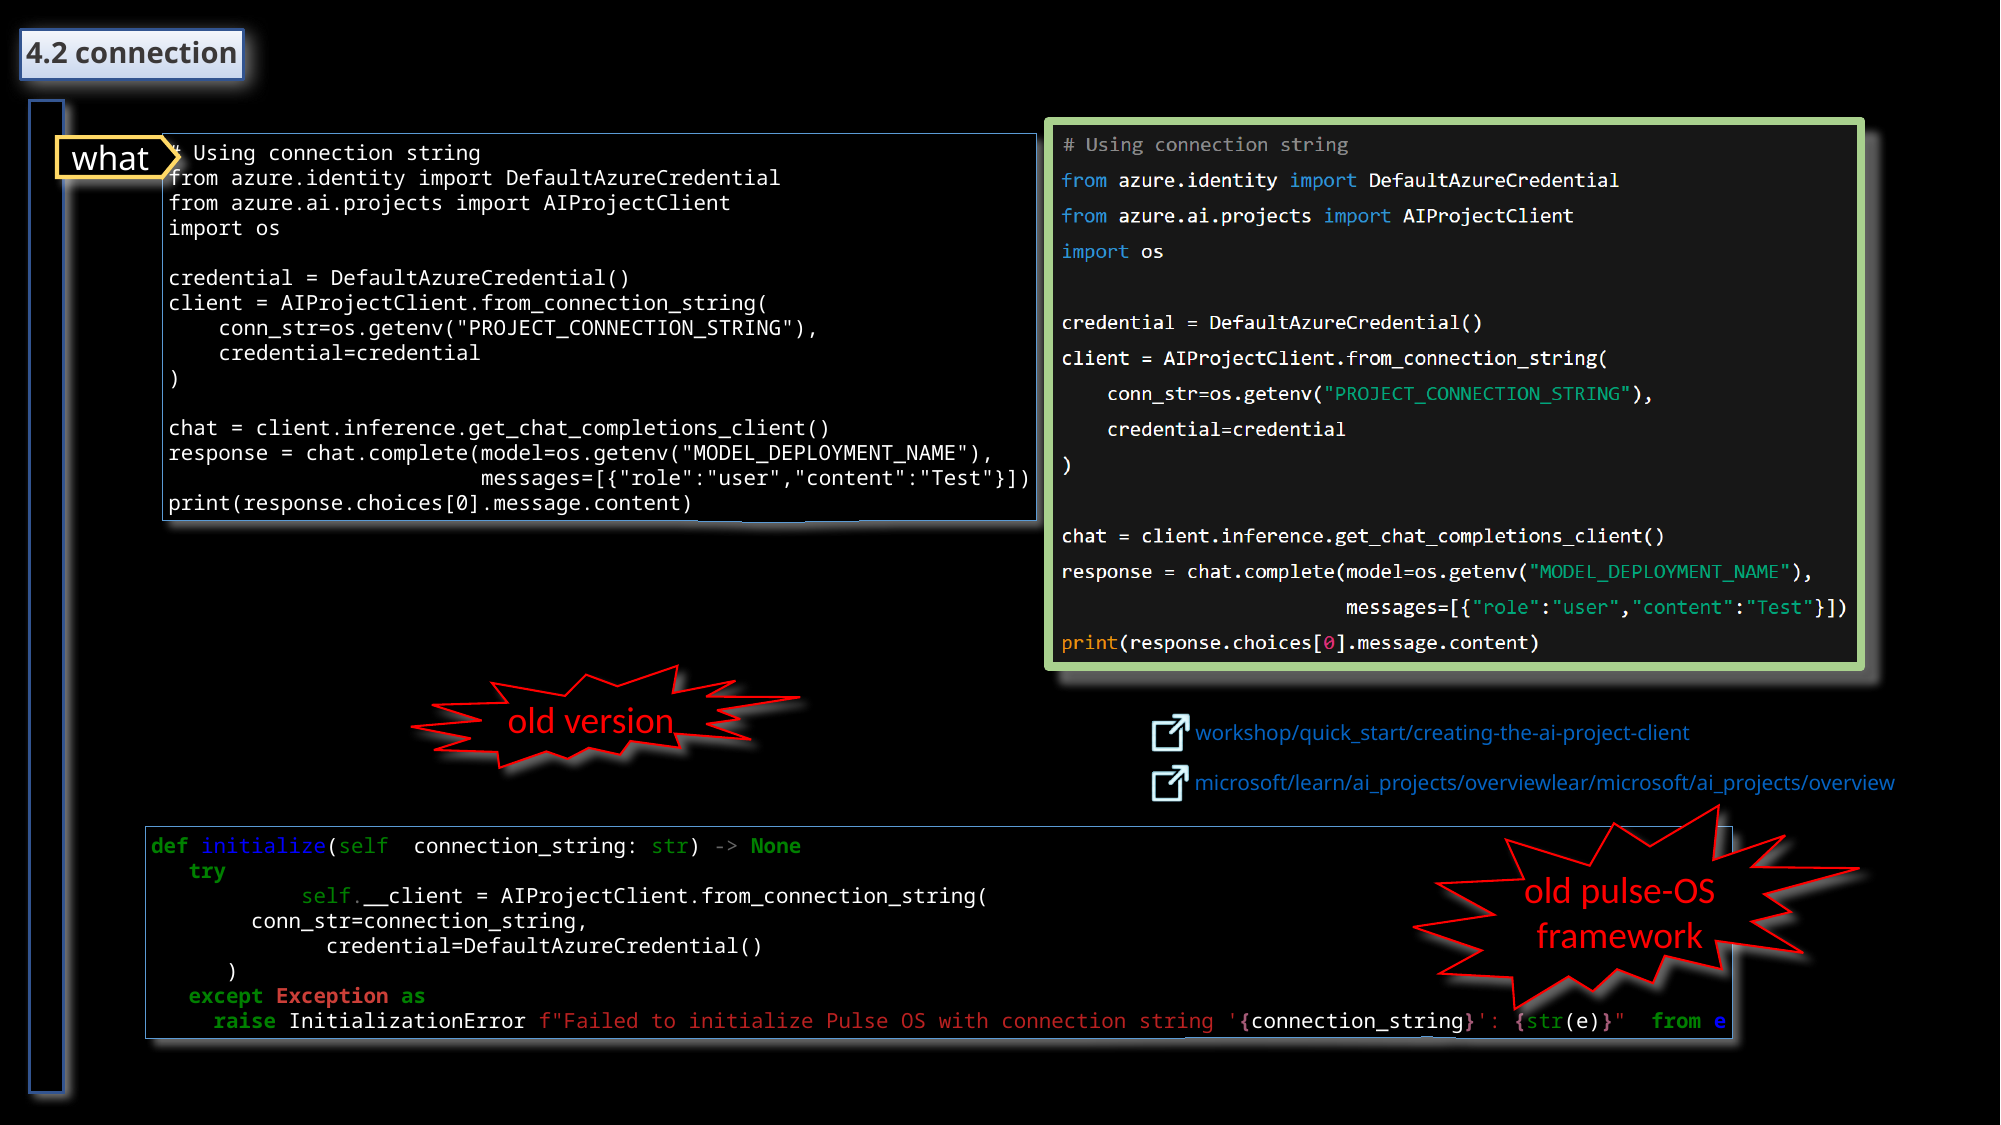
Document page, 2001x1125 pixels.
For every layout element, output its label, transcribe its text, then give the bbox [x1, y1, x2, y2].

text_box [29, 100, 64, 1093]
text_box microsoft/learn/ai_projects/overviewlear/microsoft/ai_projects/overview [1193, 762, 1910, 806]
text_box old pulse-OS framework [1412, 805, 1860, 1010]
text_box old version [410, 665, 801, 768]
text_box def initialize(self, connection_string: str) -> None: try: self.__client = AIProjectClient.from_connection_string( conn_str=connection_string, credential=DefaultAzureCredential() ) except Exception as e: raise InitializationError(f"Failed to initialize Pulse OS with connection string '{connection_string}': {str(e)}") from e [145, 826, 1733, 1039]
picture [1147, 709, 1194, 756]
picture [1052, 125, 1857, 663]
title 4.2 connection [29, 29, 235, 80]
picture [1147, 760, 1193, 806]
text_box workshop/quick_start/creating-the-ai-project-client [1194, 711, 1705, 756]
text_box # Using connection string from azure.identity import DefaultAzureCredential from azure.ai.projects import AIProjectClient import os credential = DefaultAzureCredential() client = AIProjectClient.from_connection_string( conn_str=os.getenv("PROJECT_CONNECTION_STRING"), credential=credential ) chat = client.inference.get_chat_completions_client() response = chat.complete(model=os.getenv("MODEL_DEPLOYMENT_NAME"), messages=[{"role":"user","content":"Test"}]) print(response.choices[0].message.content) [162, 133, 1037, 523]
text_box what [56, 137, 179, 178]
